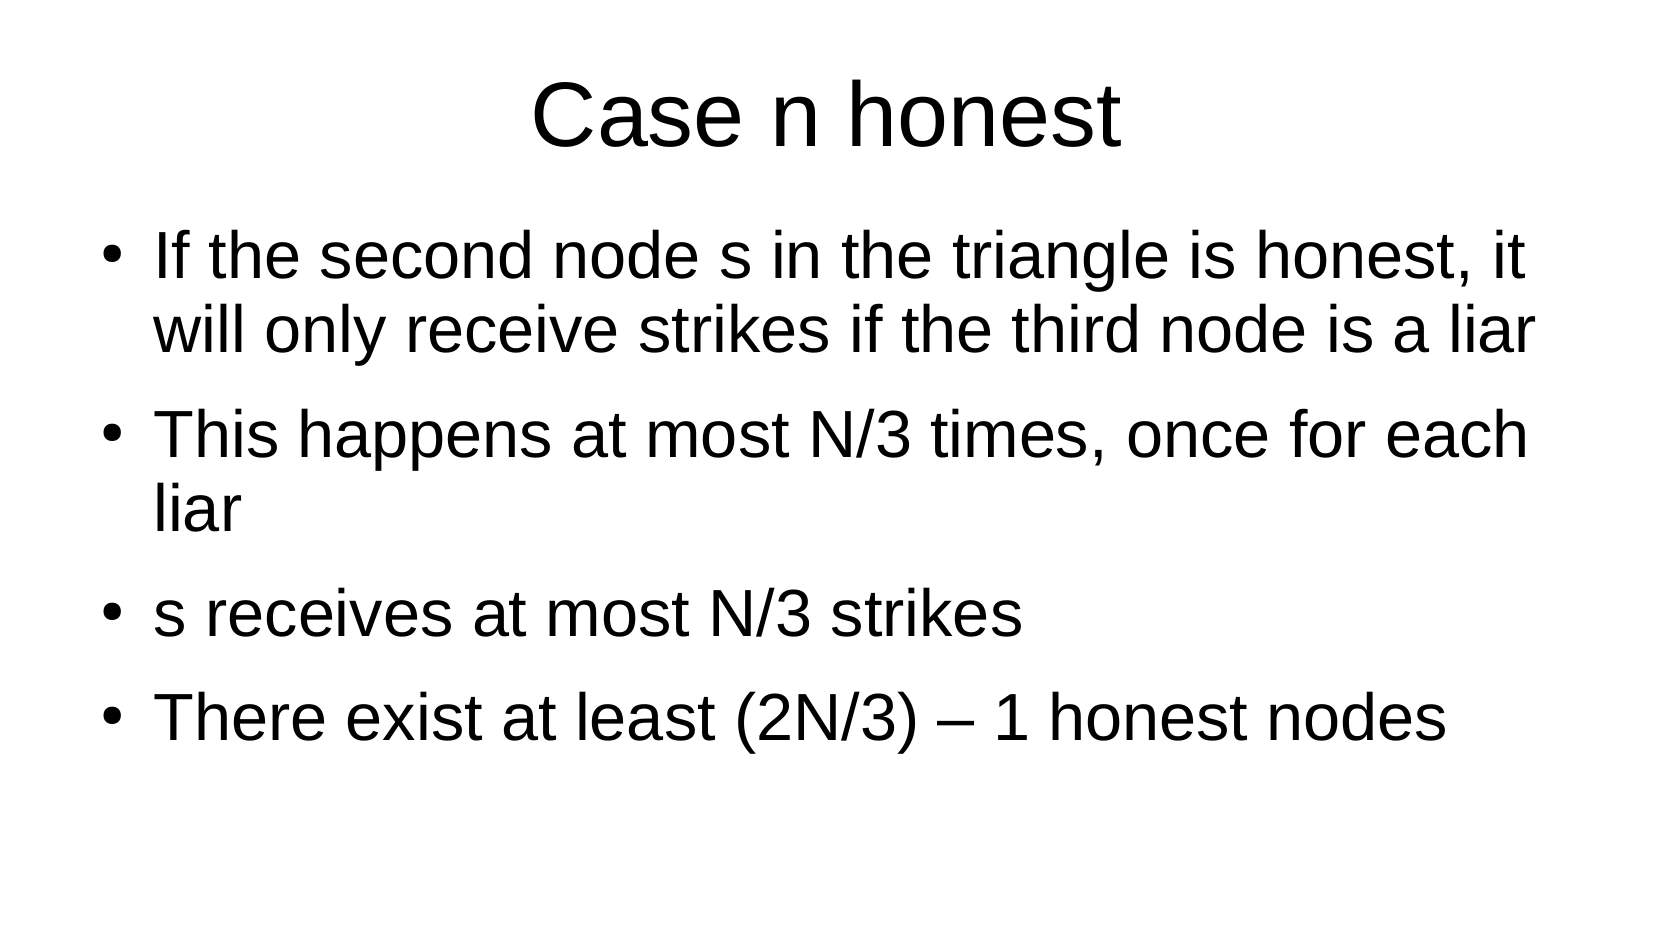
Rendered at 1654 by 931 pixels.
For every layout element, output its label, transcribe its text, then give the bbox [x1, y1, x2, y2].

list If the second node s in the triangle is honest, it will only receive strikes if the third node is a liar This happens at most N/3 times, once for each liar s receives at most N/3 strikes There exist at least (2N/3) – 1 honest nodes [82, 217, 1571, 758]
title Case n honest [82, 37, 1571, 193]
